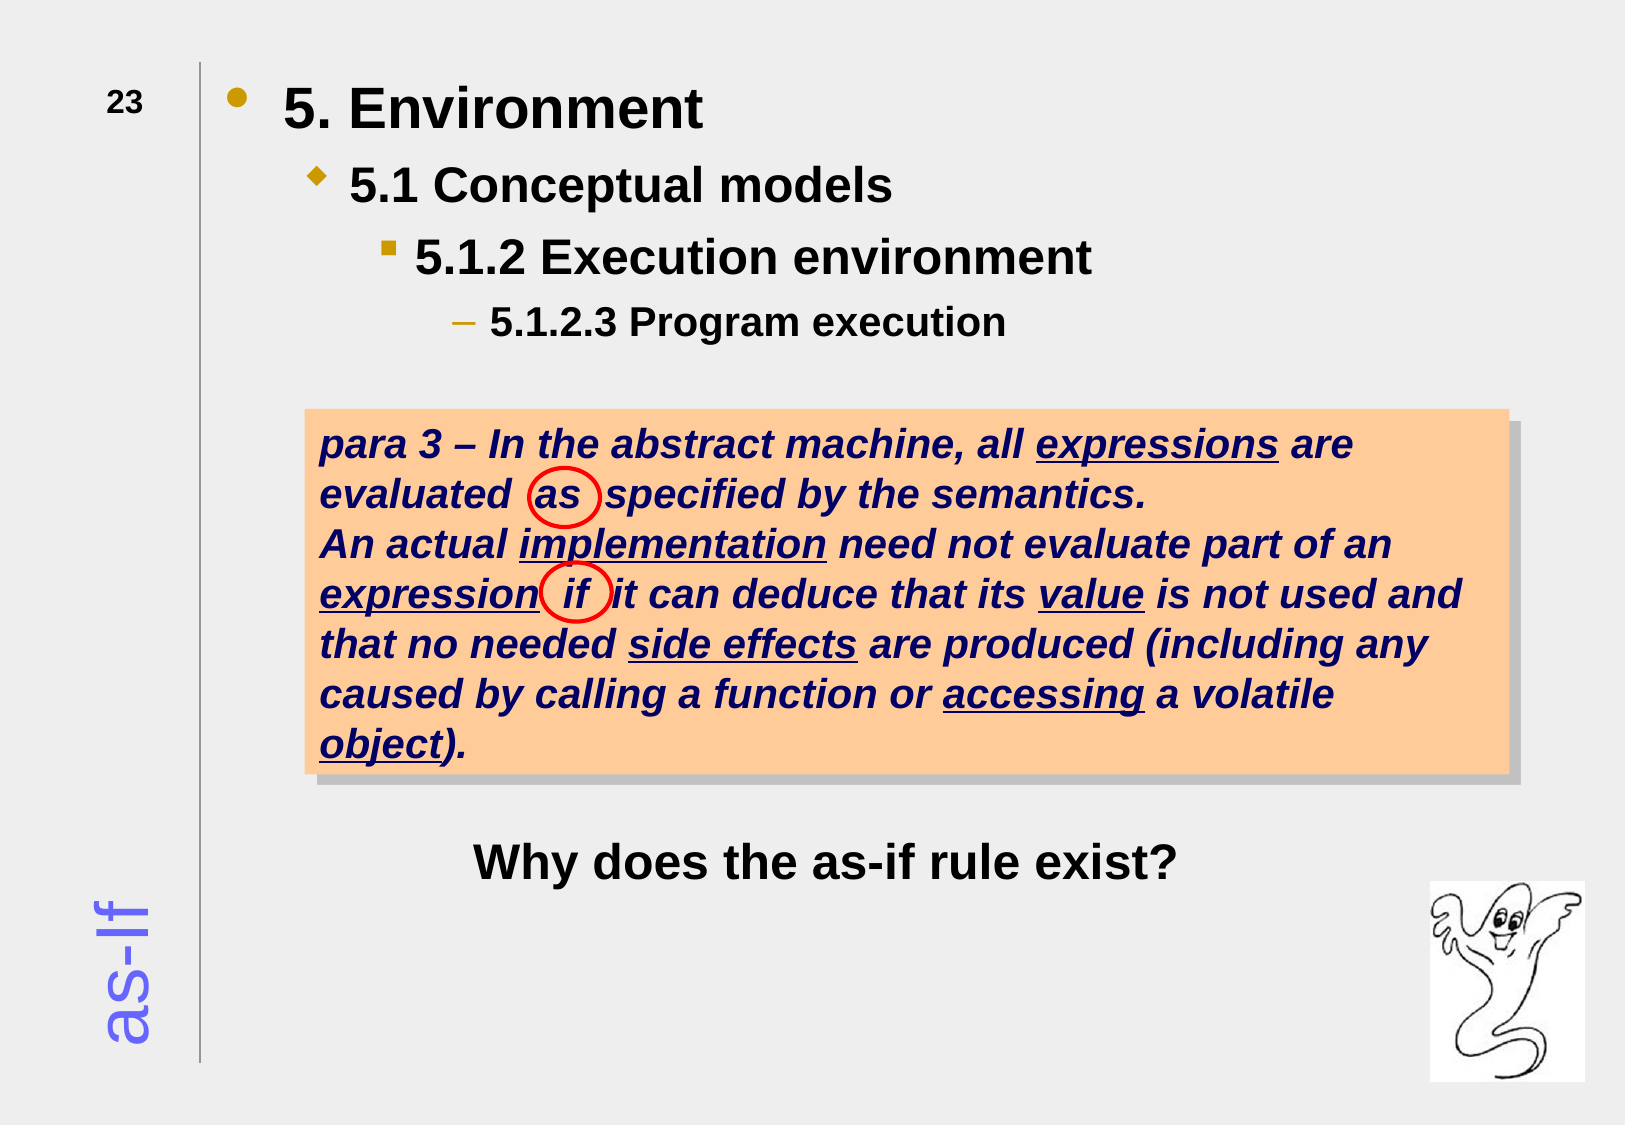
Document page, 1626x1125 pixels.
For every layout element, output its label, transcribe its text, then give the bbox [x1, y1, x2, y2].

list 5. Environment 5.1 Conceptual models 5.1.2 Execution environment 5.1.2.3 Program execution [212, 62, 1550, 1063]
title as-If [50, 187, 188, 1063]
text_box para 3 – In the abstract machine, all expressions are evaluated as specified by the semantics. An actual implementation need not evaluate part of an expression if it can deduce that its value is not used and that no needed side effects are produced (including any caused by calling a function or accessing a volatile object). [304, 408, 1510, 775]
picture [1430, 881, 1585, 1083]
text_box Why does the as-if rule exist? [458, 822, 1321, 898]
